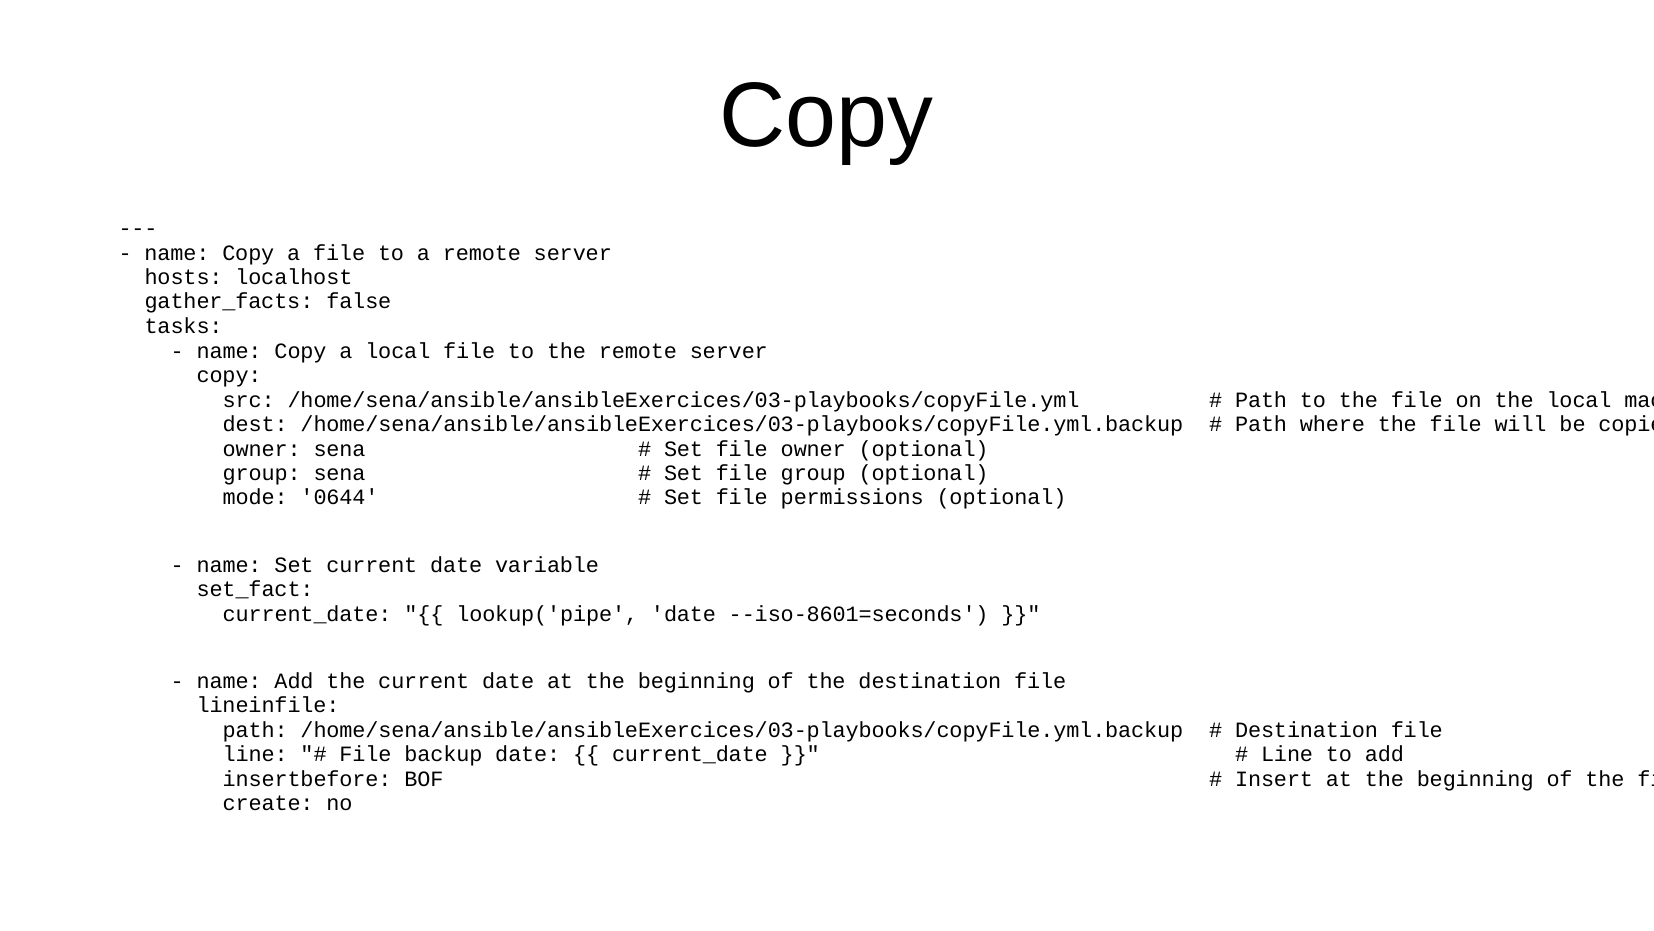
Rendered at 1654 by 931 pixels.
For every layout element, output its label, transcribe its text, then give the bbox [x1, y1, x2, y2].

title Copy [82, 37, 1571, 193]
text_box --- - name: Copy a file to a remote server hosts: localhost gather_facts: false tasks: - name: Copy a local file to the remote server copy: src: /home/sena/ansible/ansibleExercices/03-playbooks/copyFile.yml # Path to the file on the local machine dest: /home/sena/ansible/ansibleExercices/03-playbooks/copyFile.yml.backup # Path where the file will be copied on the remote server owner: sena # Set file owner (optional) group: sena # Set file group (optional) mode: '0644' # Set file permissions (optional) - name: Set current date variable set_fact: current_date: "{{ lookup('pipe', 'date --iso-8601=seconds') }}" - name: Add the current date at the beginning of the destination file lineinfile: path: /home/sena/ansible/ansibleExercices/03-playbooks/copyFile.yml.backup # Destination file line: "# File backup date: {{ current_date }}" # Line to add insertbefore: BOF # Insert at the beginning of the file create: no [103, 210, 1654, 899]
